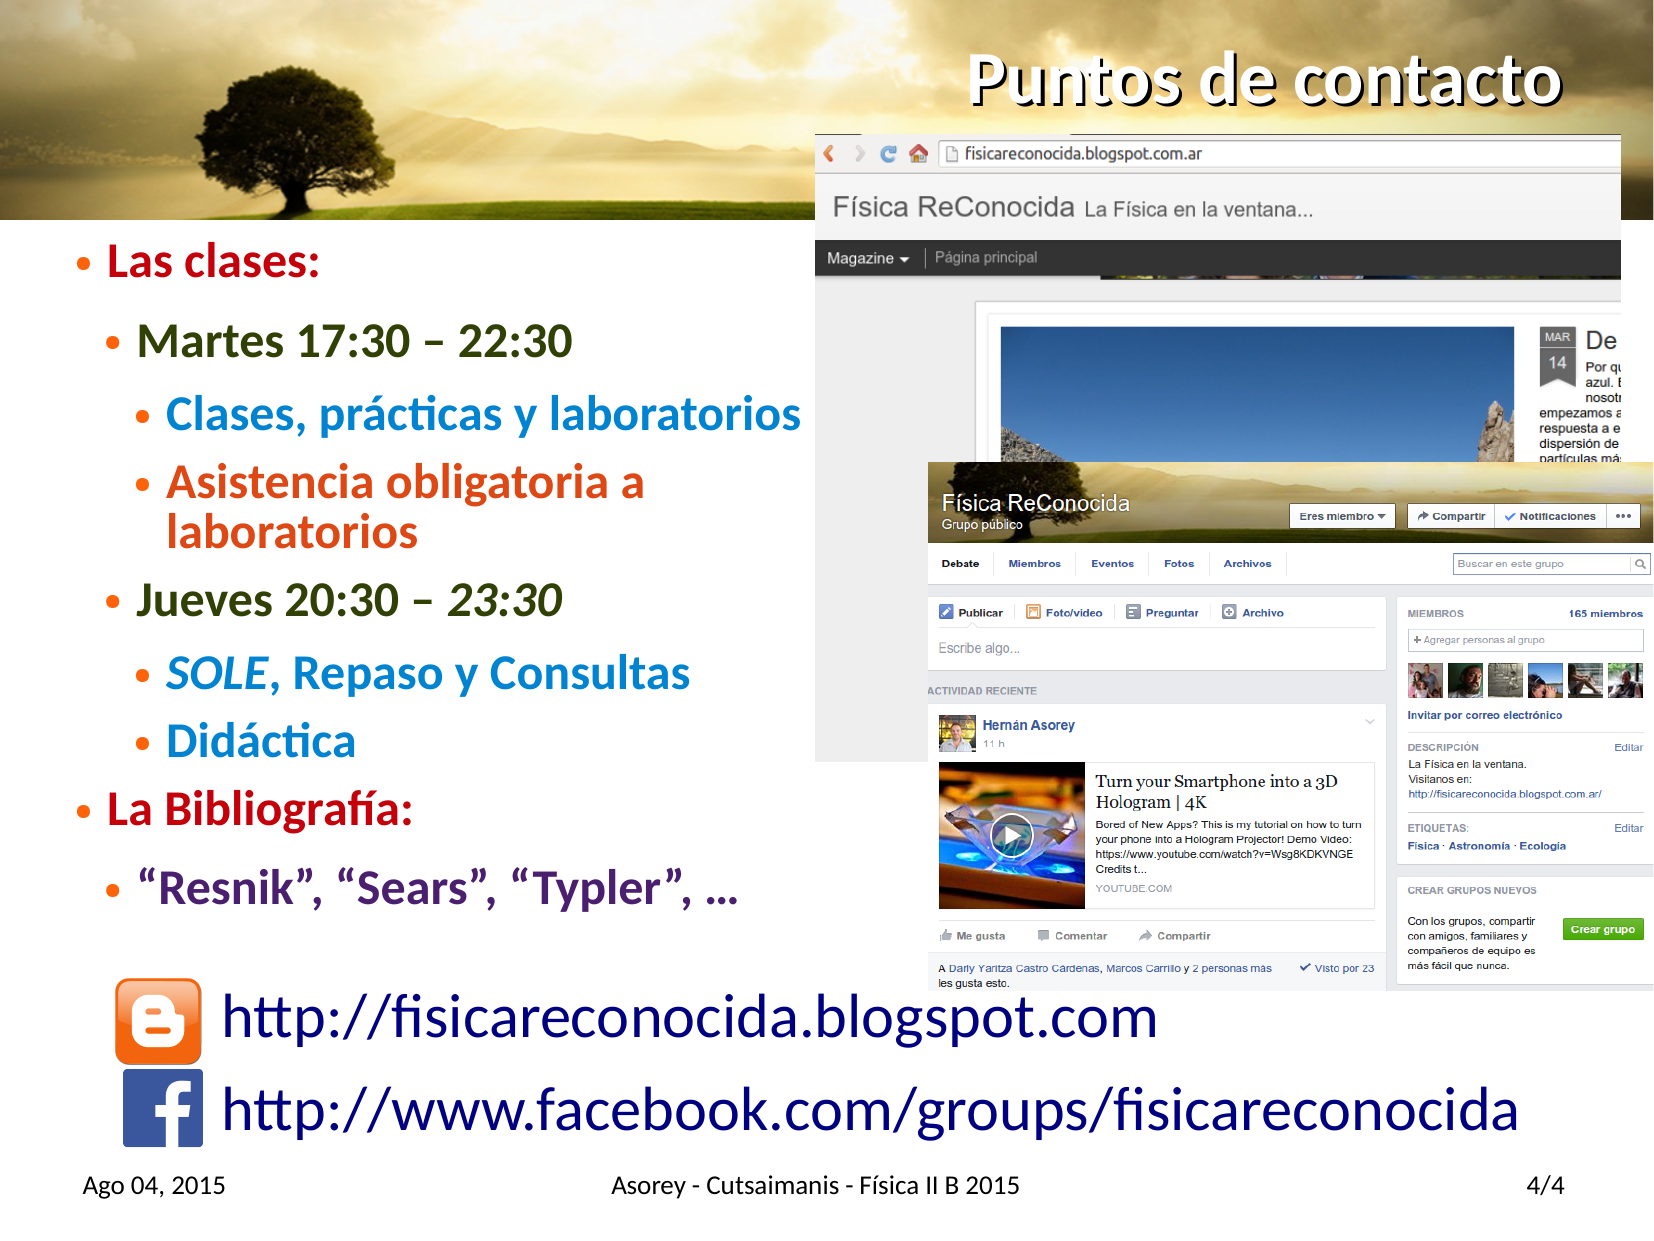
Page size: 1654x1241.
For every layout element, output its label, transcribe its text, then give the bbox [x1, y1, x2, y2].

picture [112, 975, 203, 1150]
list http://fisicareconocida.blogspot.com http://www.facebook.com/groups/fisicareconocida [60, 990, 1549, 1171]
title Puntos de contacto [75, 19, 1564, 151]
picture [0, 0, 1654, 991]
list Las clases: Martes 17:30 – 22:30 Clases, prácticas y laboratorios Asistencia obligatoria a laboratorios Jueves 20:30 – 23:30 SOLE, Repaso y Consultas Didáctica La Bibliografía: “Resnik”, “Sears”, “Typler”, … [45, 240, 809, 961]
